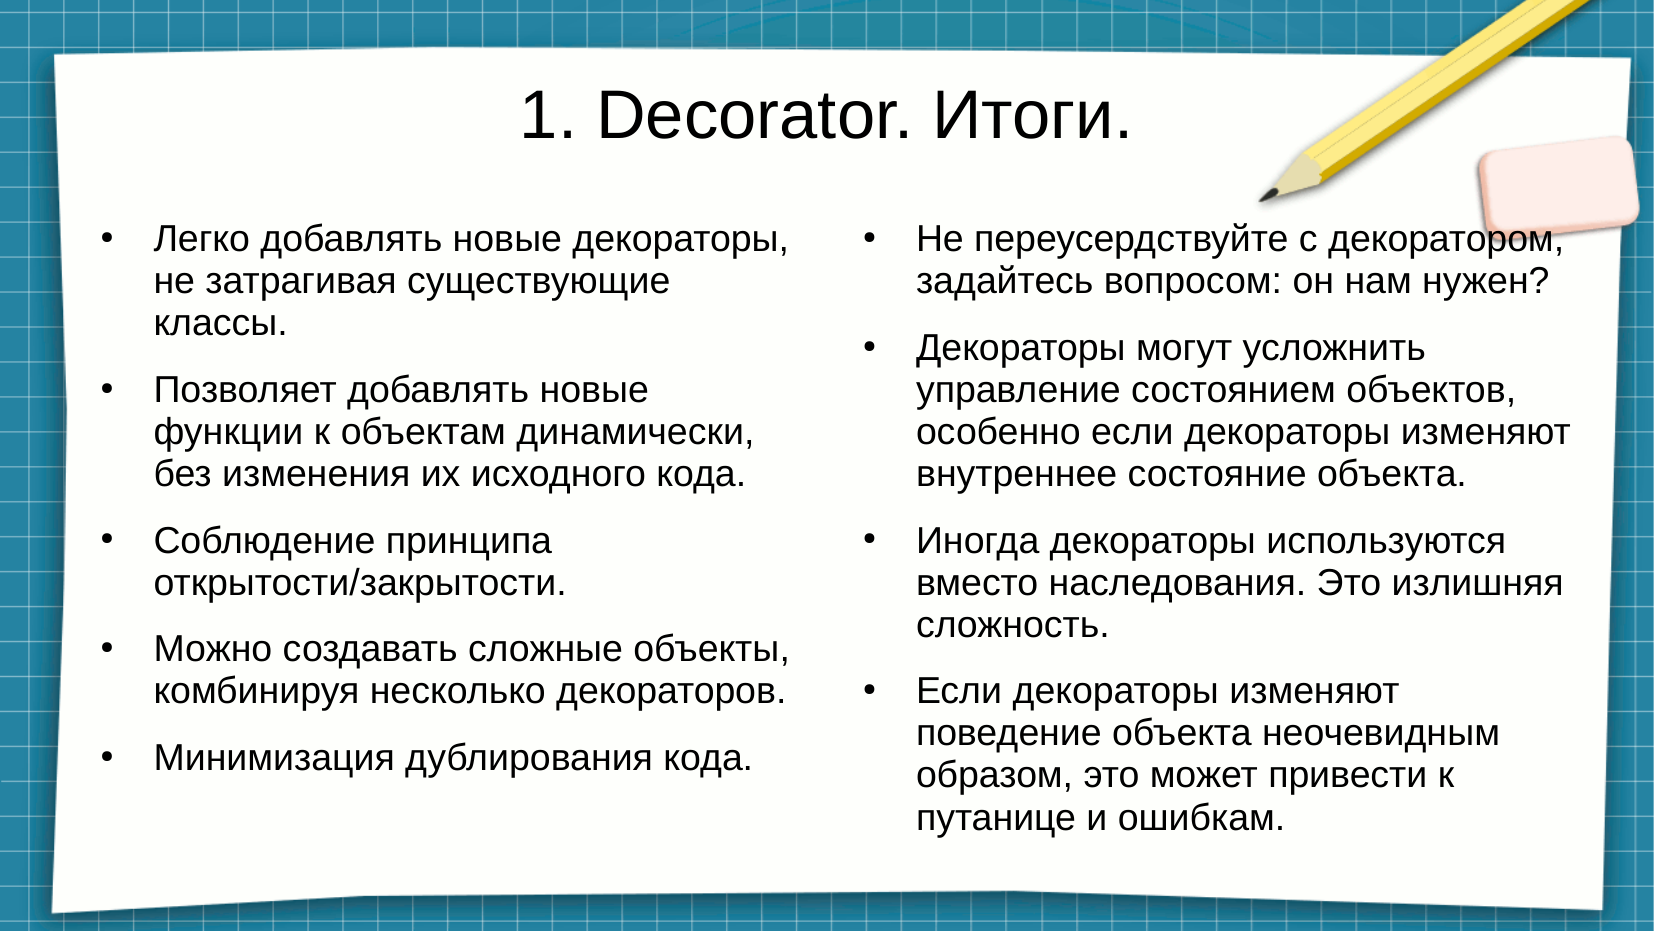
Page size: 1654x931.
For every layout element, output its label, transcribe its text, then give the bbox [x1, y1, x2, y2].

title 1. Decorator. Итоги. [82, 37, 1571, 193]
picture [0, 0, 1654, 931]
list Не переусердствуйте с декоратором, задайтесь вопросом: он нам нужен? Декораторы могут усложнить управление состоянием объектов, особенно если декораторы изменяют внутреннее состояние объекта. Иногда декораторы используются вместо наследования. Это излишняя сложность. Если декораторы изменяют поведение объекта неочевидным образом, это может привести к путанице и ошибкам. [845, 217, 1572, 857]
list Легко добавлять новые декораторы, не затрагивая существующие классы. Позволяет добавлять новые функции к объектам динамически, без изменения их исходного кода. Соблюдение принципа открытости/закрытости. Можно создавать сложные объекты, комбинируя несколько декораторов. Минимизация дублирования кода. [82, 217, 809, 857]
